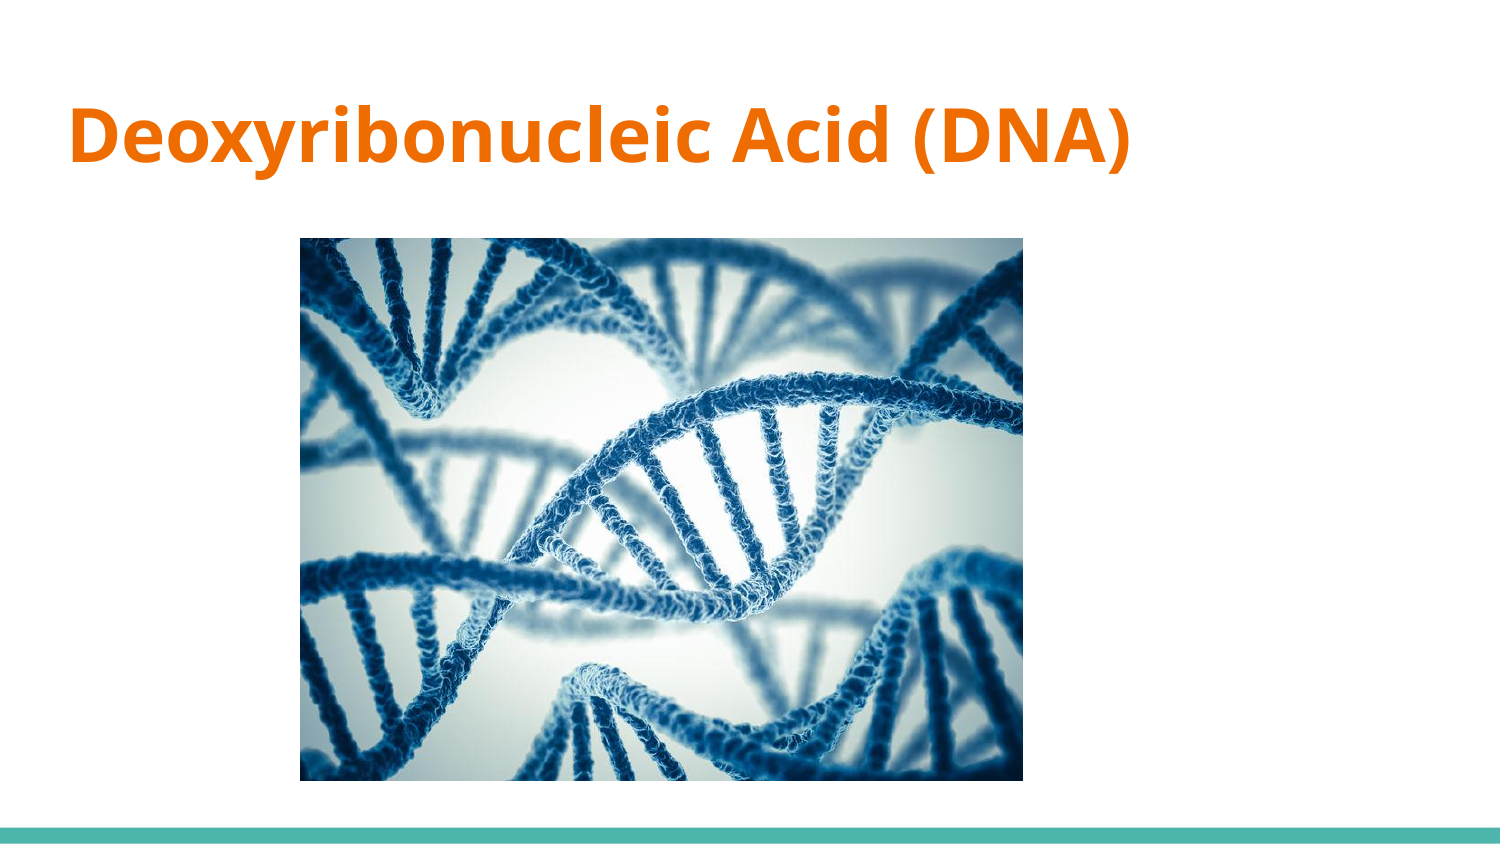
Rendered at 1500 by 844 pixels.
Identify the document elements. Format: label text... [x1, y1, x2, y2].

picture [1017, 600, 1023, 608]
picture [300, 238, 1023, 781]
title Deoxyribonucleic Acid (DNA) [51, 72, 1449, 189]
